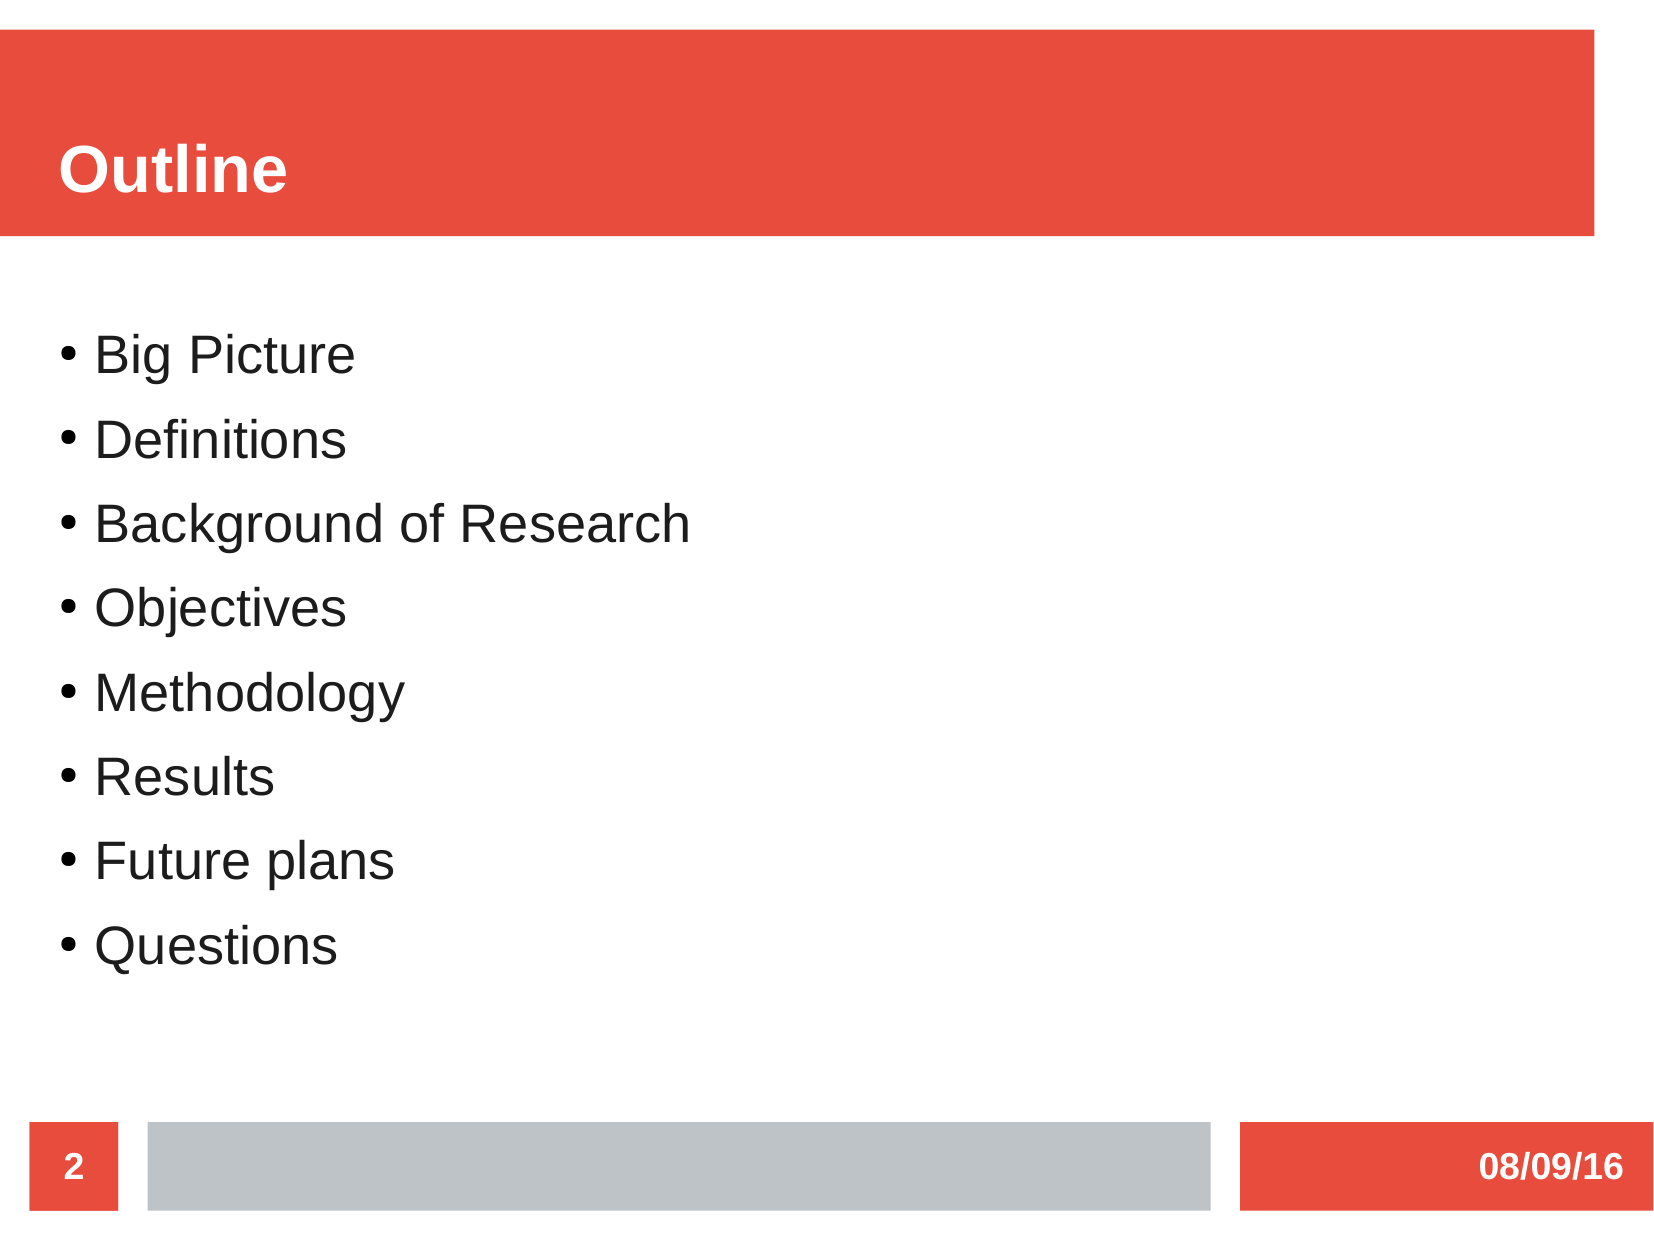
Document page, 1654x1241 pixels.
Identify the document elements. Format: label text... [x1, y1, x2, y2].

title Outline [59, 59, 1595, 207]
list Big Picture Definitions Background of Research Objectives Methodology Results Future plans Questions [59, 324, 1565, 1093]
